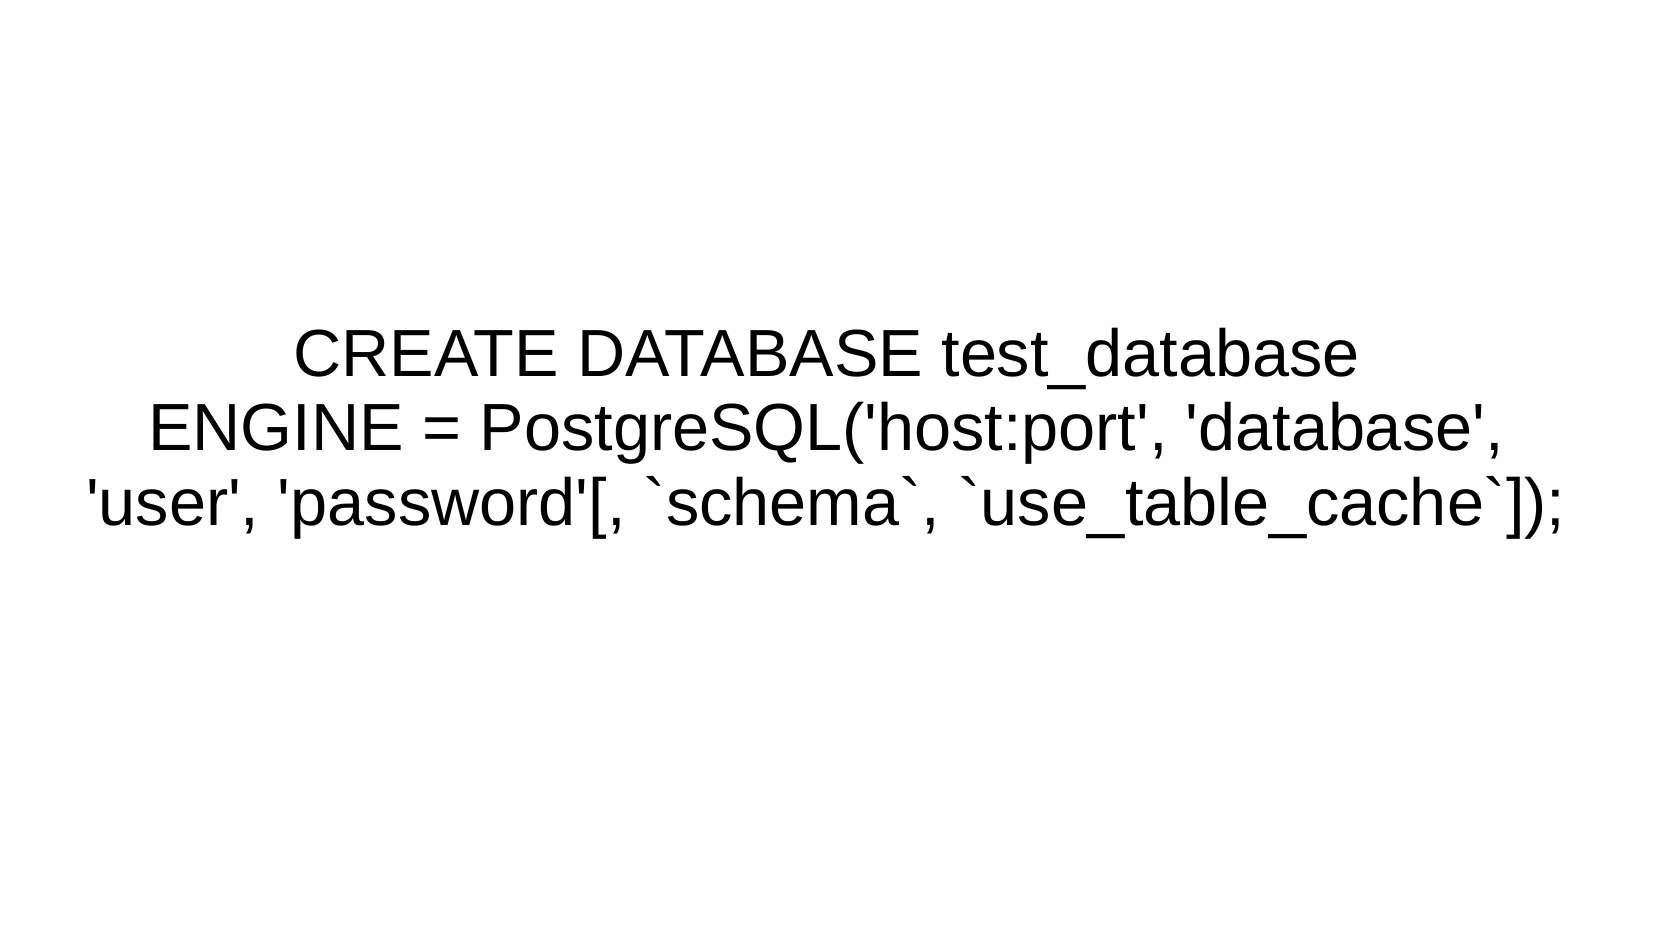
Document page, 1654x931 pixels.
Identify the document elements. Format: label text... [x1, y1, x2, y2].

subtitle CREATE DATABASE test_database ENGINE = PostgreSQL('host:port', 'database', 'user', 'password'[, `schema`, `use_table_cache`]); [82, 90, 1571, 841]
